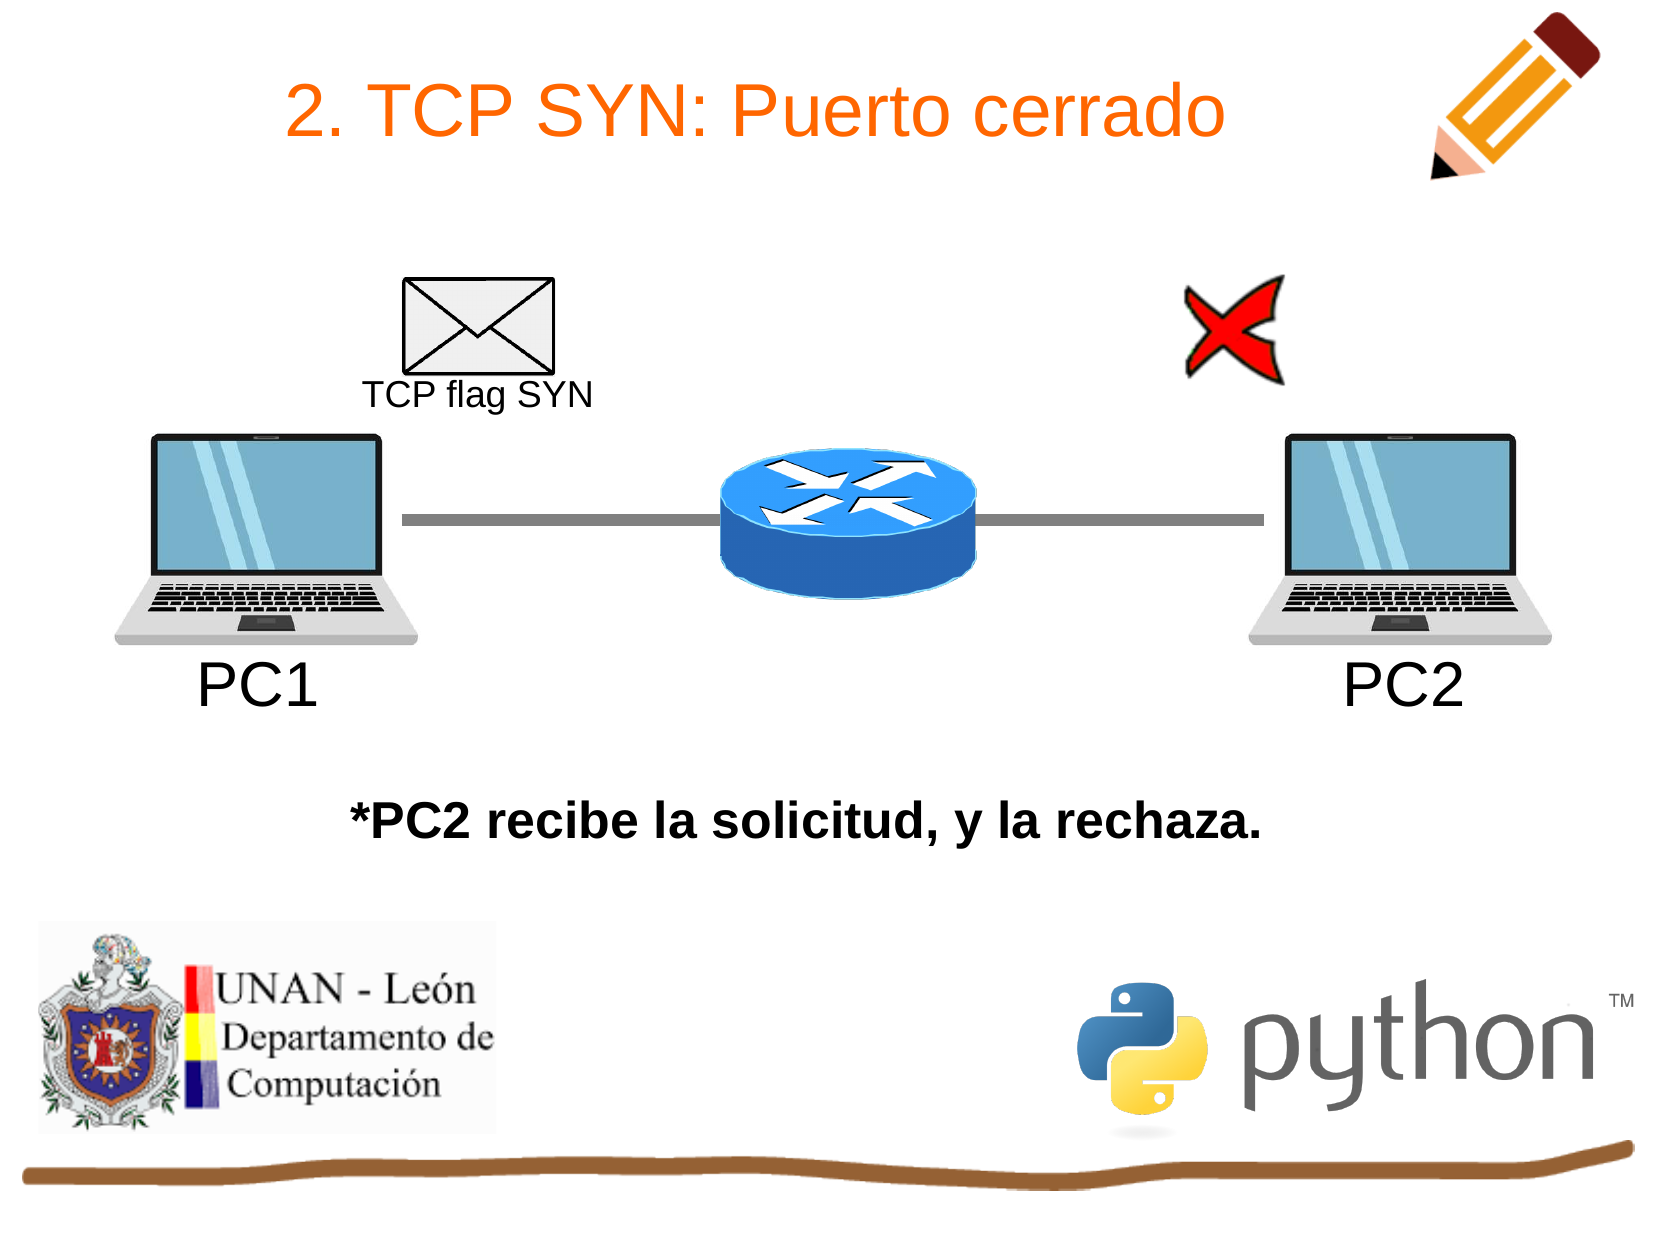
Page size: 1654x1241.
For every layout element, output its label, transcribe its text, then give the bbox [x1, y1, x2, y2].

picture [38, 921, 497, 1134]
picture [1430, 12, 1601, 181]
list PC1 [129, 649, 355, 721]
list *PC2 recibe la solicitud, y la rechaza. [295, 791, 1394, 851]
picture [1173, 271, 1293, 390]
picture [1240, 425, 1556, 650]
picture [106, 425, 422, 650]
list PC2 [1275, 649, 1501, 721]
picture [720, 448, 978, 601]
title 2. TCP SYN: Puerto cerrado [82, 49, 1430, 172]
picture [22, 970, 1647, 1191]
text_box TCP flag SYN [346, 366, 650, 423]
picture [401, 277, 556, 366]
